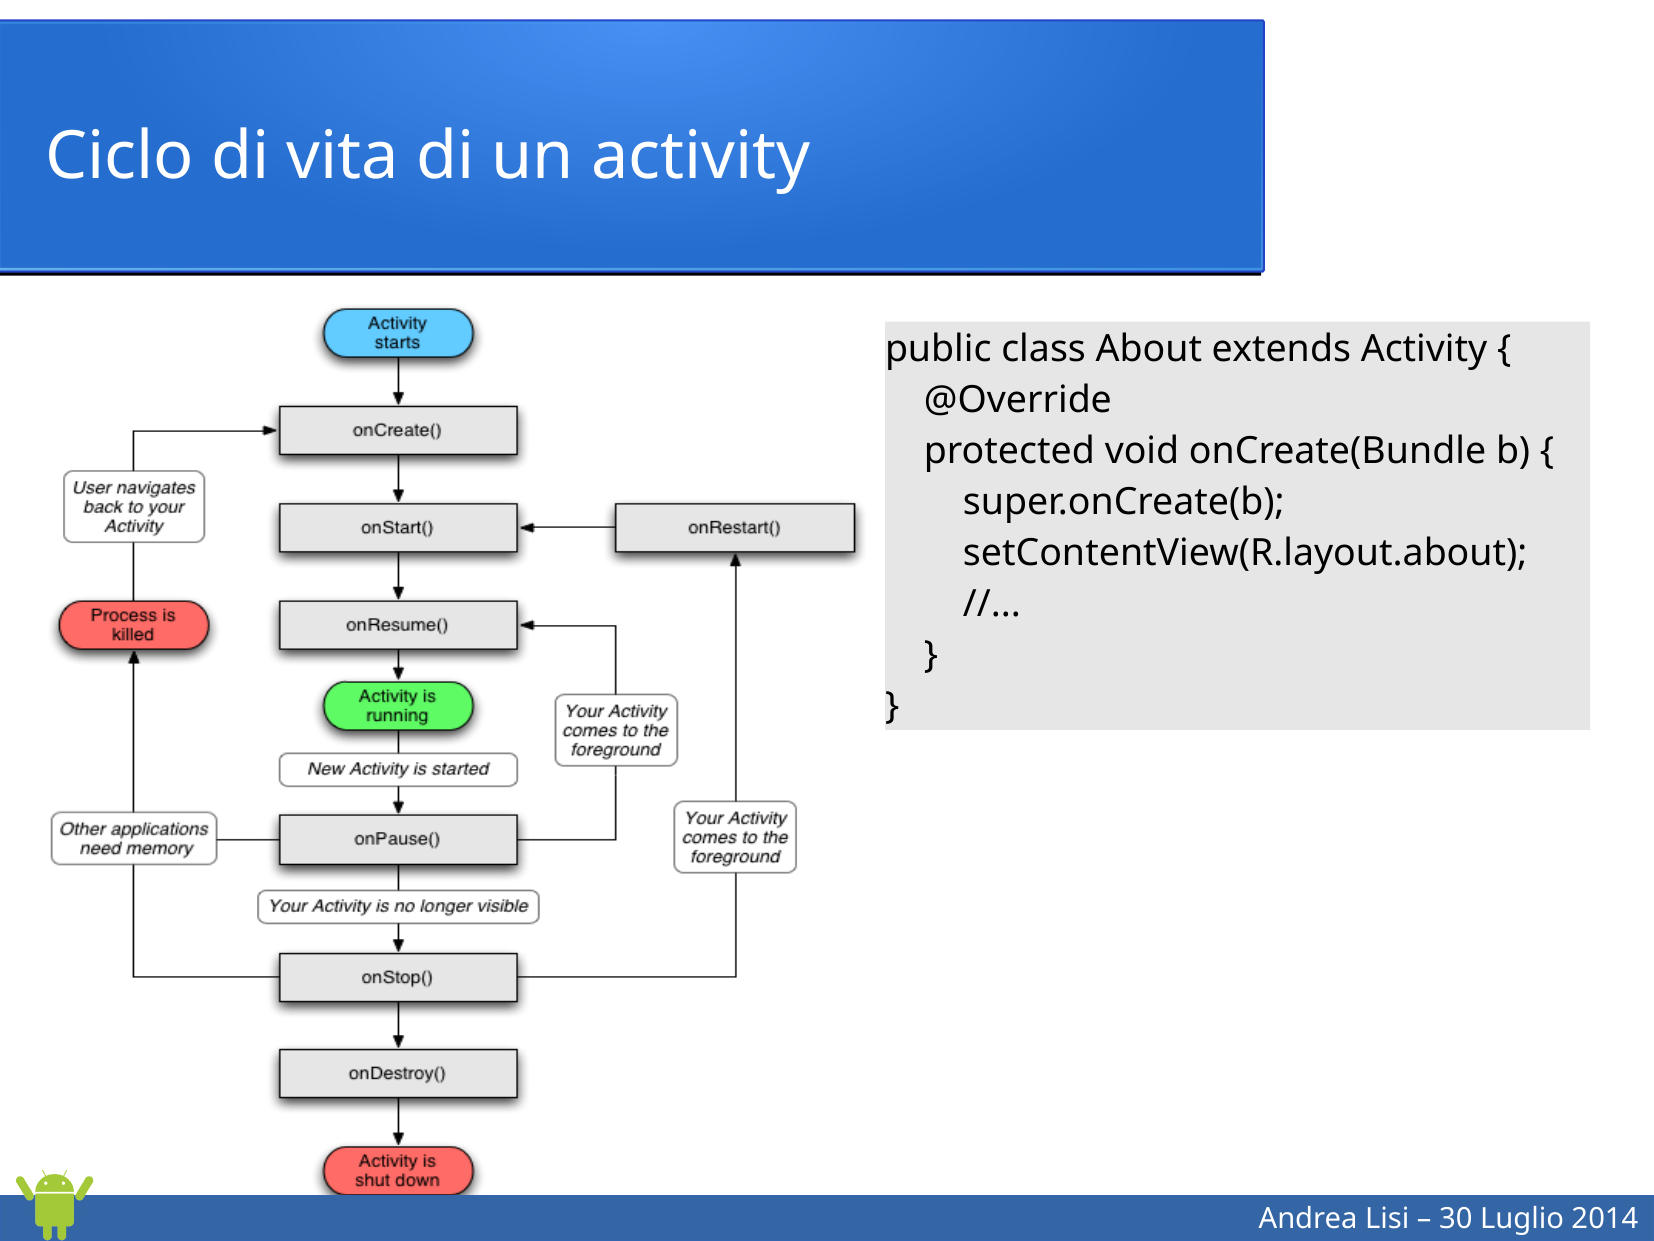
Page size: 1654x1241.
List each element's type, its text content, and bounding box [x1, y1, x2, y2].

picture [9, 299, 871, 1241]
title Ciclo di vita di un activity [45, 49, 1250, 257]
text_box Andrea Lisi – 30 Luglio 2014 [100, 1195, 1654, 1241]
text_box public class About extends Activity { @Override protected void onCreate(Bundle b) { super.onCreate(b); setContentView(R.layout.about); //... } } [885, 321, 1591, 721]
